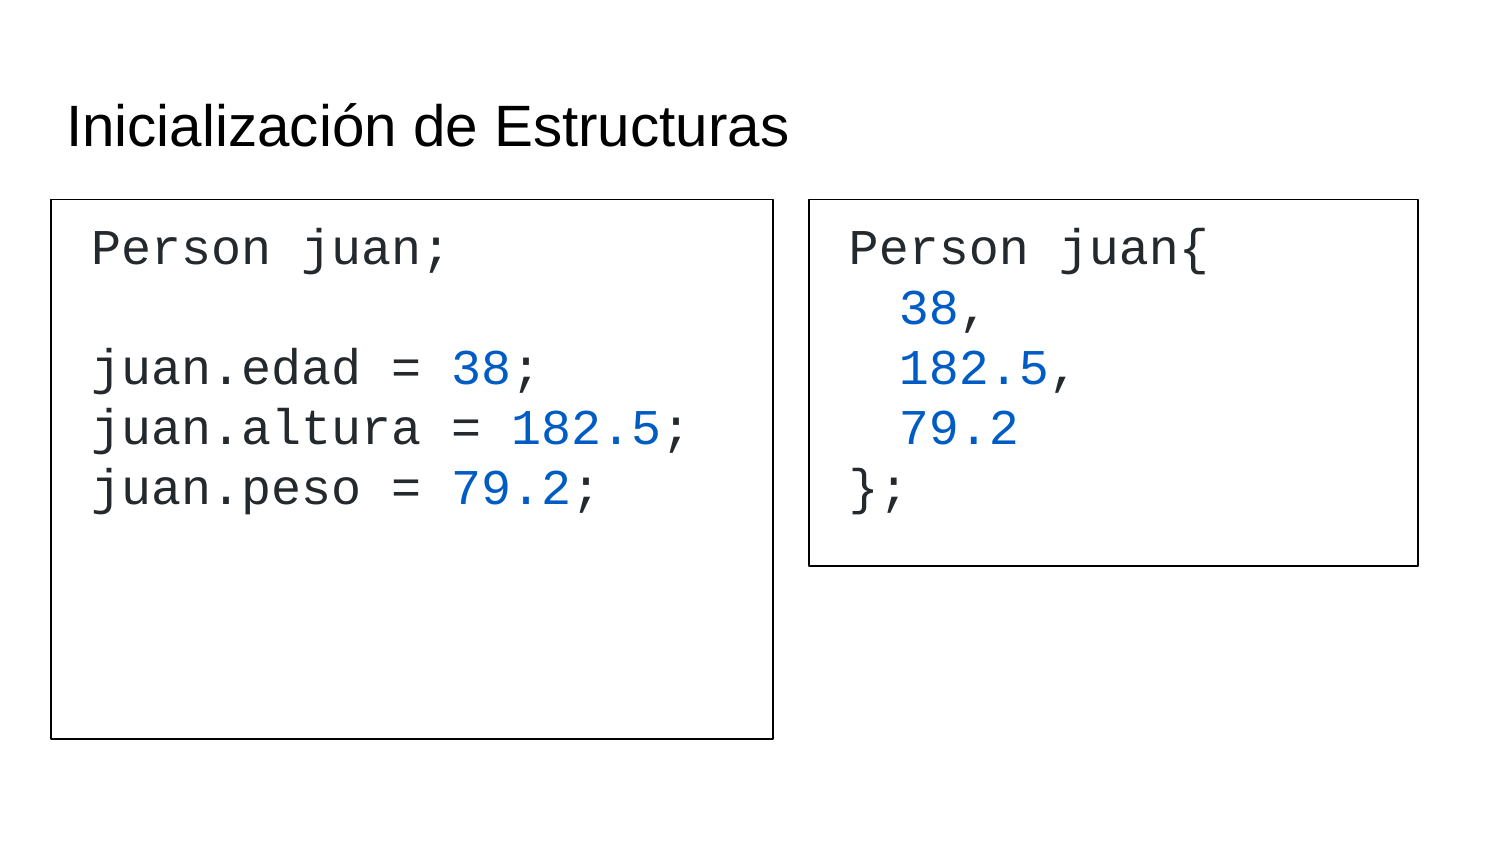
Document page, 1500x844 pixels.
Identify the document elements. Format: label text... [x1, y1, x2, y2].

title Inicialización de Estructuras [51, 72, 1449, 167]
list Person juan{ 38, 182.5, 79.2 }; [808, 199, 1418, 566]
list Person juan; juan.edad = 38; juan.altura = 182.5; juan.peso = 79.2; [51, 199, 773, 740]
